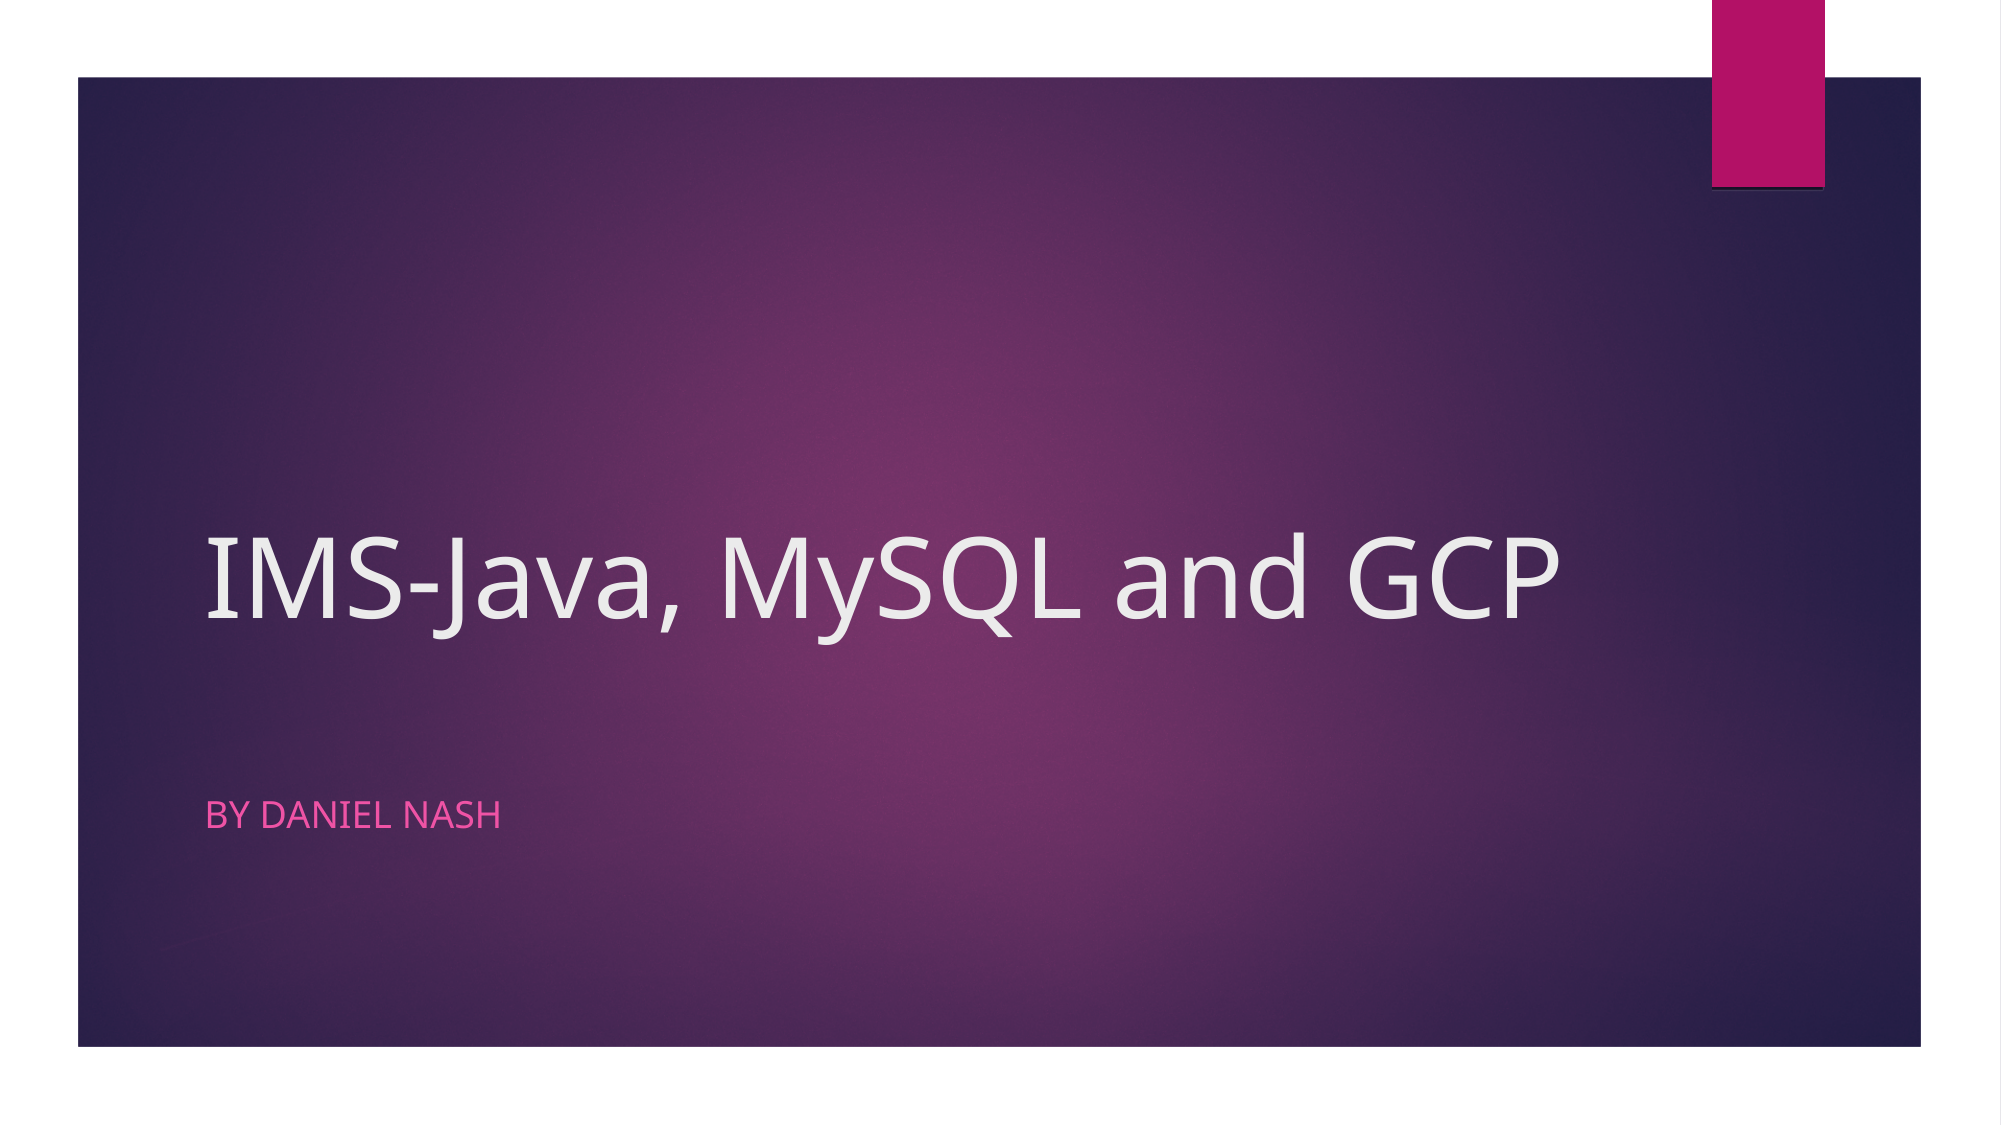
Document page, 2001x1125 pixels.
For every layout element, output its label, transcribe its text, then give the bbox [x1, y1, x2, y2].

title IMS-Java, MySQL and GCP [189, 344, 1638, 783]
subtitle By Daniel nash [189, 783, 1638, 926]
